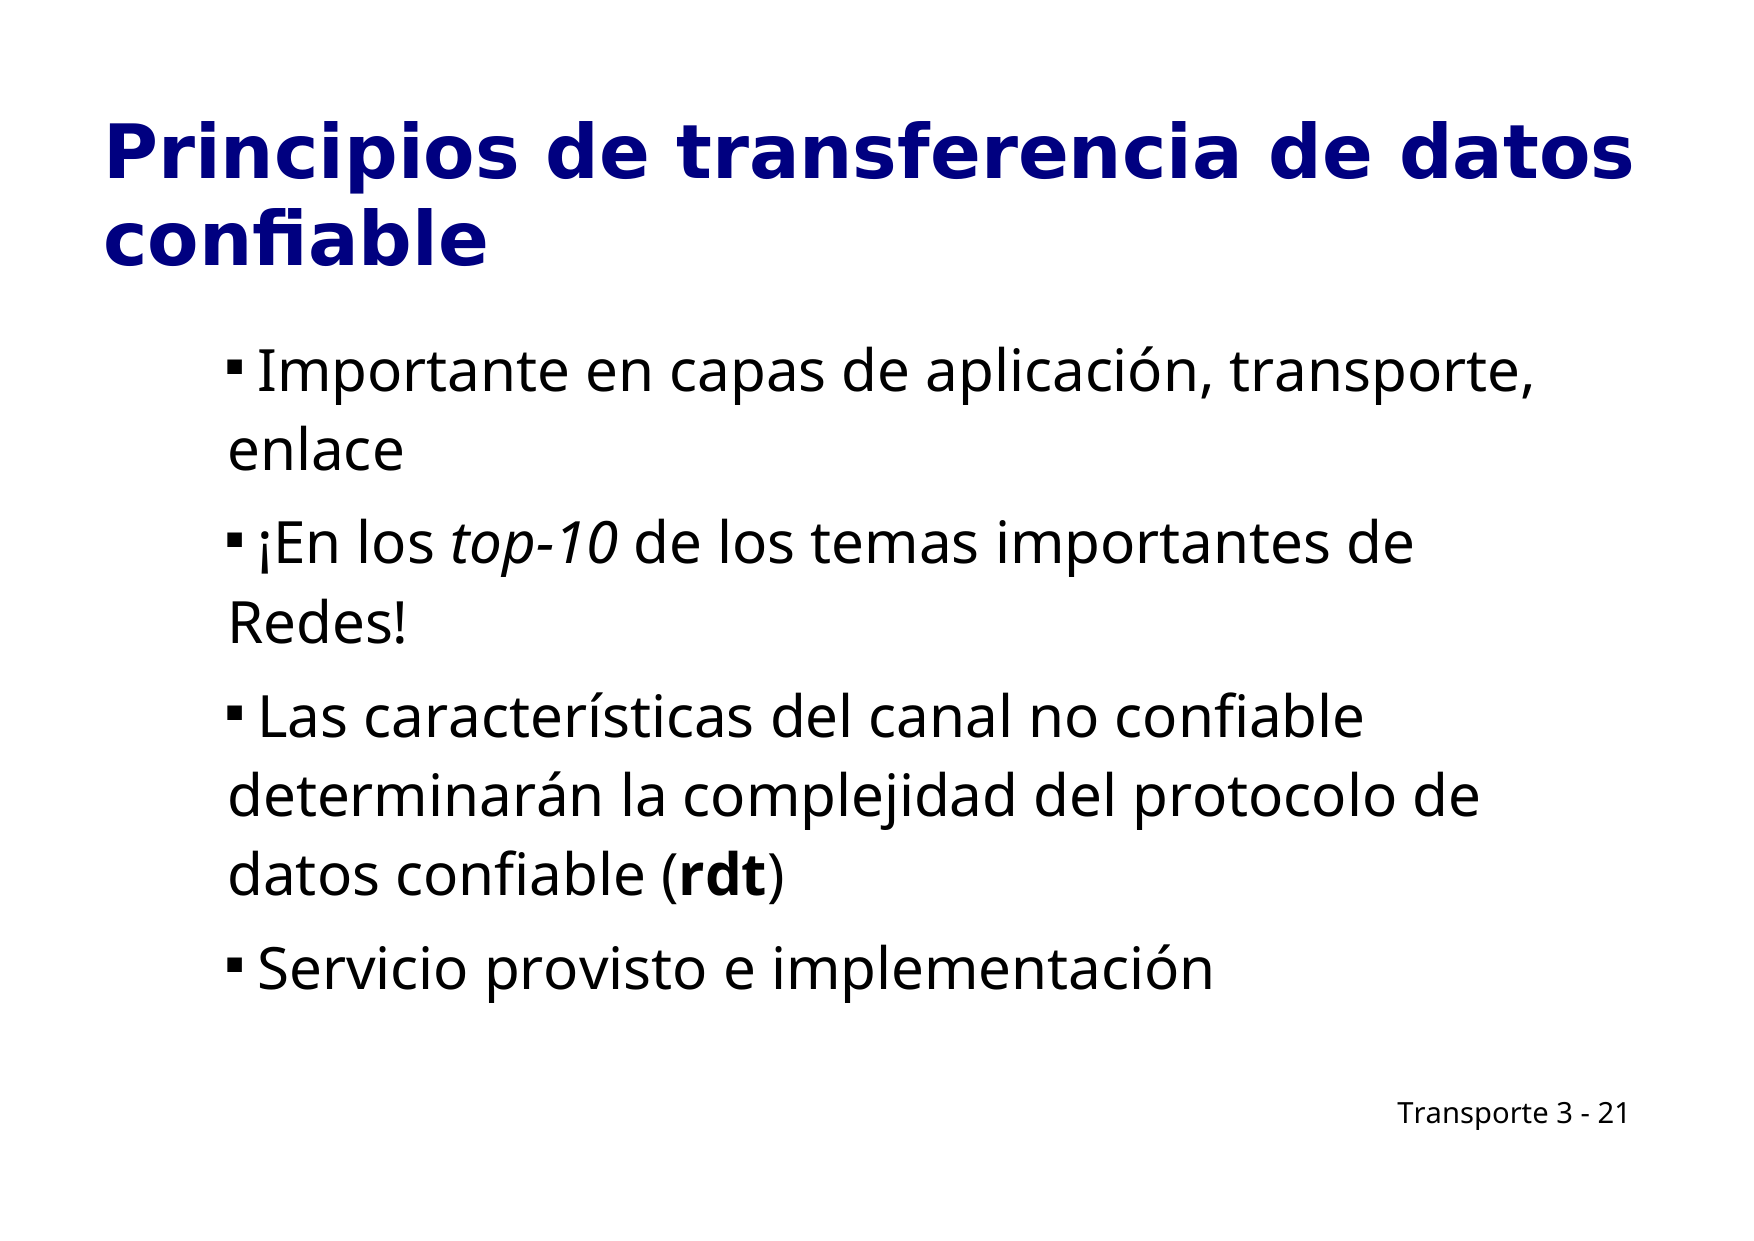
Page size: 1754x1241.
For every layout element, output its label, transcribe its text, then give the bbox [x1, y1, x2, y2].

subtitle Importante en capas de aplicación, transporte, enlace ¡En los top-10 de los temas importantes de Redes! Las características del canal no confiable determinarán la complejidad del protocolo de datos confiable (rdt) Servicio provisto e implementación [154, 320, 1546, 1082]
title Principios de transferencia de datos confiable [88, 95, 1654, 298]
